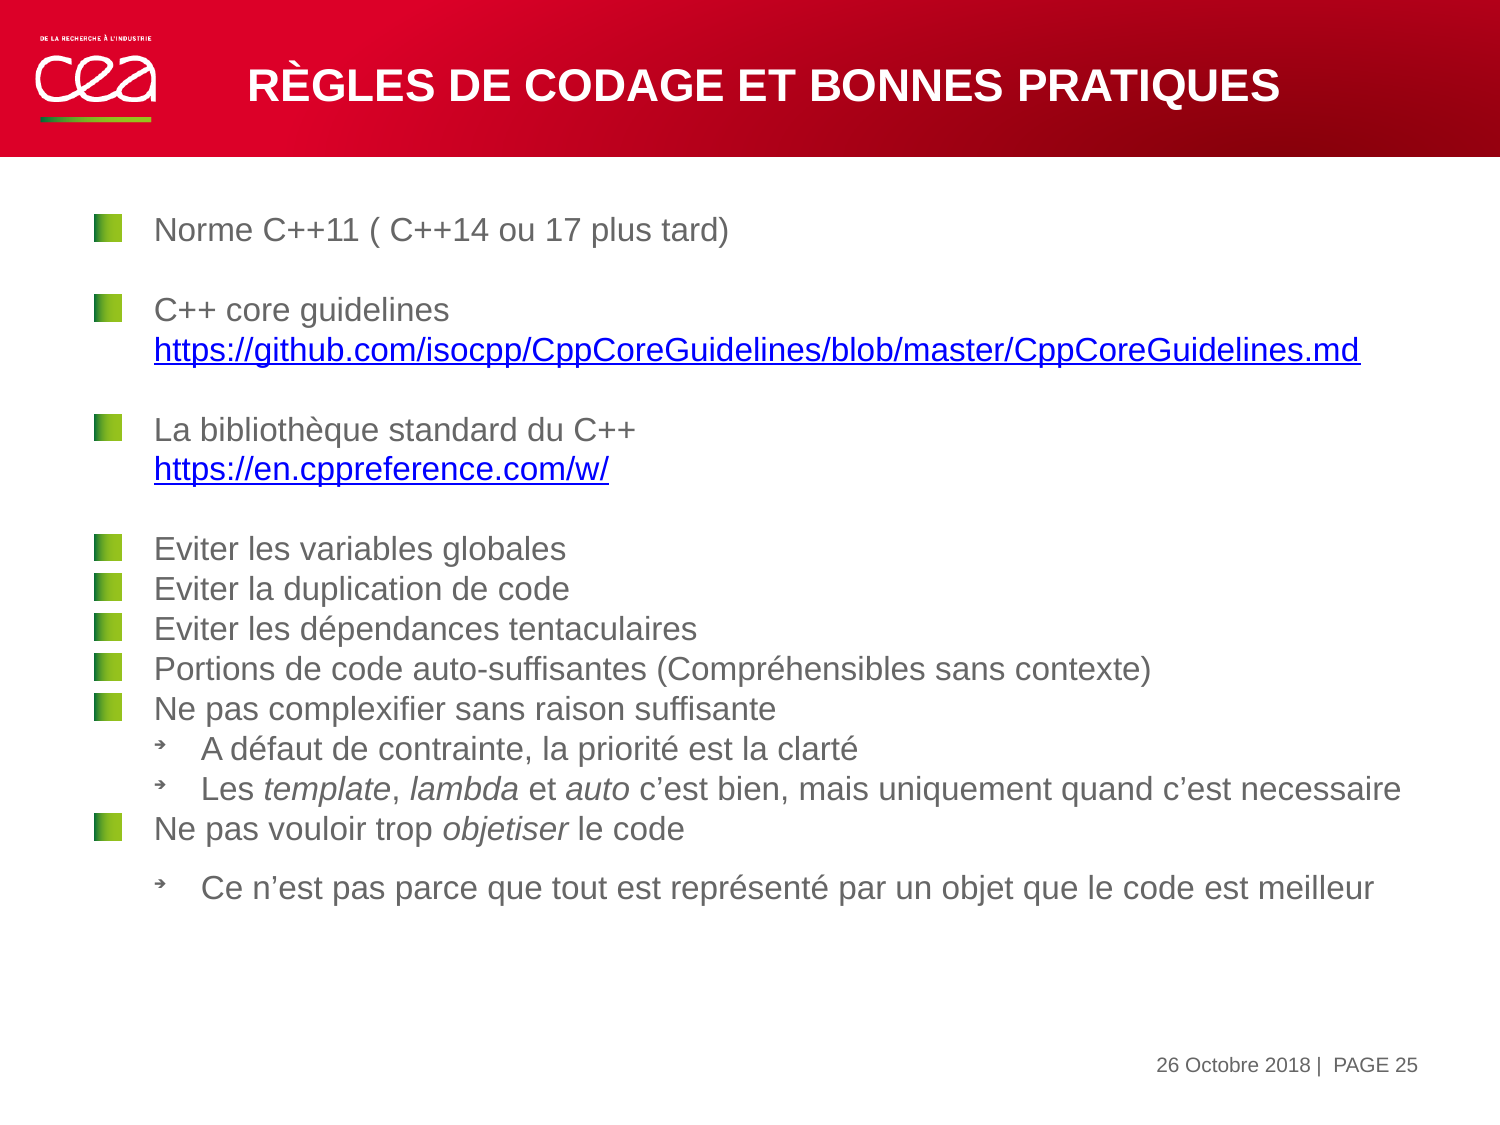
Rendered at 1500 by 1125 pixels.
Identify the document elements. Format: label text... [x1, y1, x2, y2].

slide_number | PAGE <number> [1316, 1034, 1500, 1094]
list Norme C++11 ( C++14 ou 17 plus tard) C++ core guidelines https://github.com/isocpp/CppCoreGuidelines/blob/master/CppCoreGuidelines.md La bibliothèque standard du C++ https://en.cppreference.com/w/ Eviter les variables globales Eviter la duplication de code Eviter les dépendances tentaculaires Portions de code auto-suffisantes (Compréhensibles sans contexte) Ne pas complexifier sans raison suffisante A défaut de contrainte, la priorité est la clarté Les template, lambda et auto c’est bien, mais uniquement quand c’est necessaire Ne pas vouloir trop objetiser le code Ce n’est pas parce que tout est représenté par un objet que le code est meilleur [94, 208, 1436, 1024]
picture [0, 0, 1500, 157]
footer 26 Octobre 2018 [336, 1034, 1311, 1095]
title Règles de codage et bonnes pratiques [247, 8, 1436, 158]
